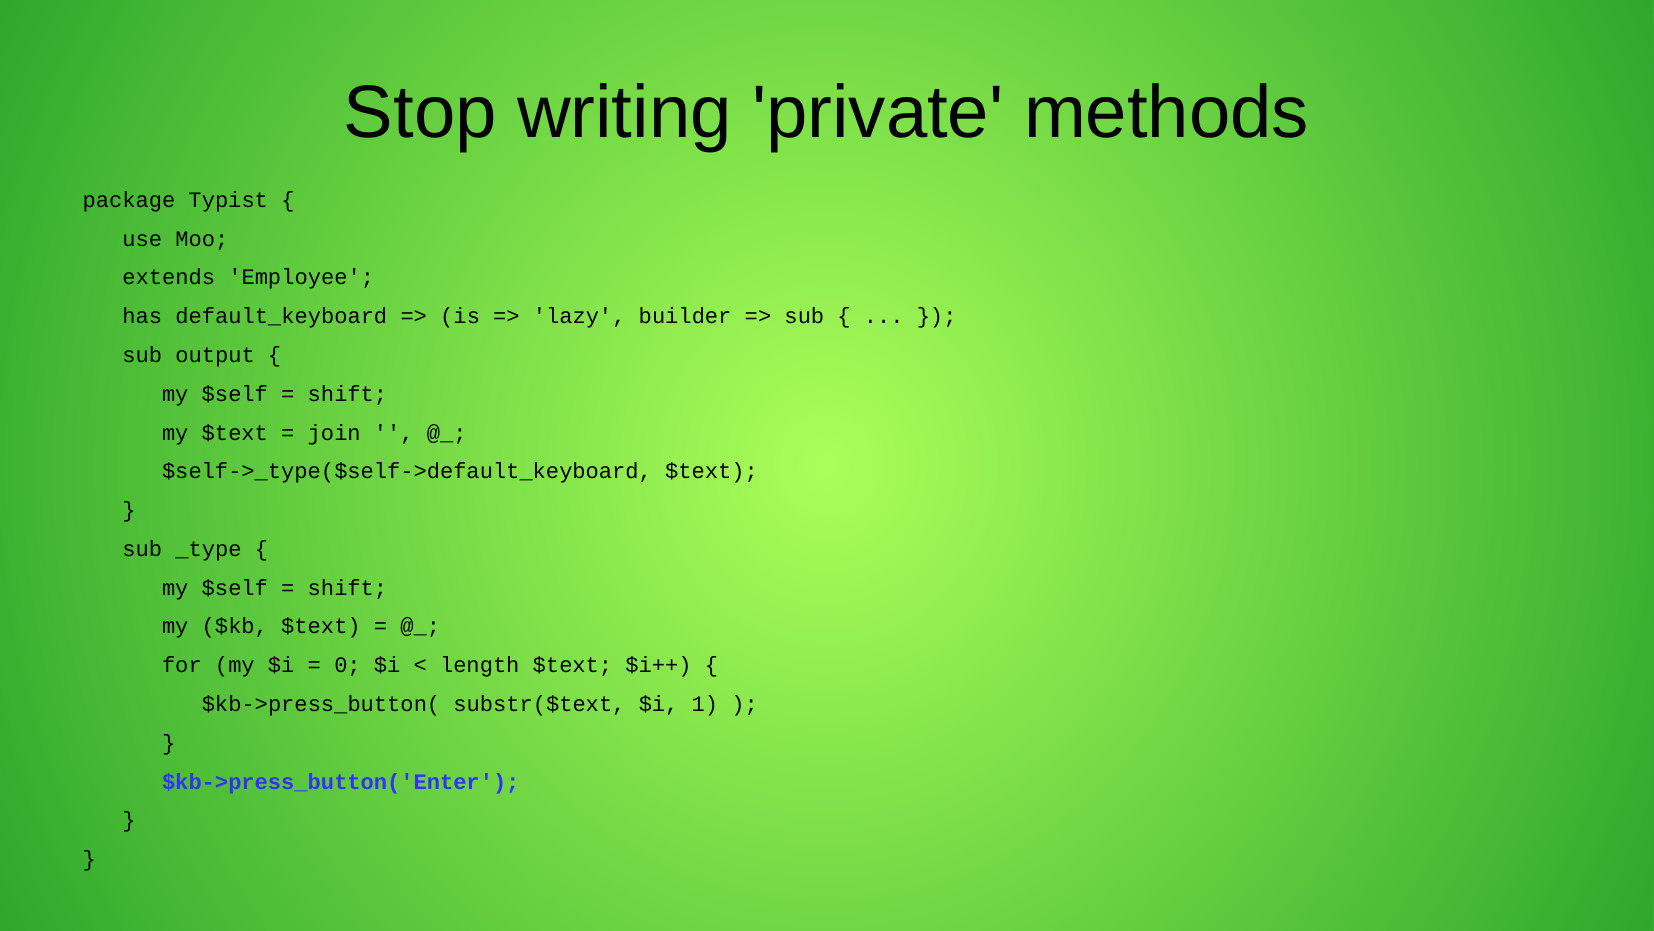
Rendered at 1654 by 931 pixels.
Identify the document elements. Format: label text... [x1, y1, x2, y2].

title Stop writing 'private' methods [82, 35, 1571, 188]
list package Typist { use Moo; extends 'Employee'; has default_keyboard => (is => 'lazy', builder => sub { ... }); sub output { my $self = shift; my $text = join '', @_; $self->_type($self->default_keyboard, $text); } sub _type { my $self = shift; my ($kb, $text) = @_; for (my $i = 0; $i < length $text; $i++) { $kb->press_button( substr($text, $i, 1) ); } $kb->press_button('Enter'); } } [82, 188, 1571, 875]
